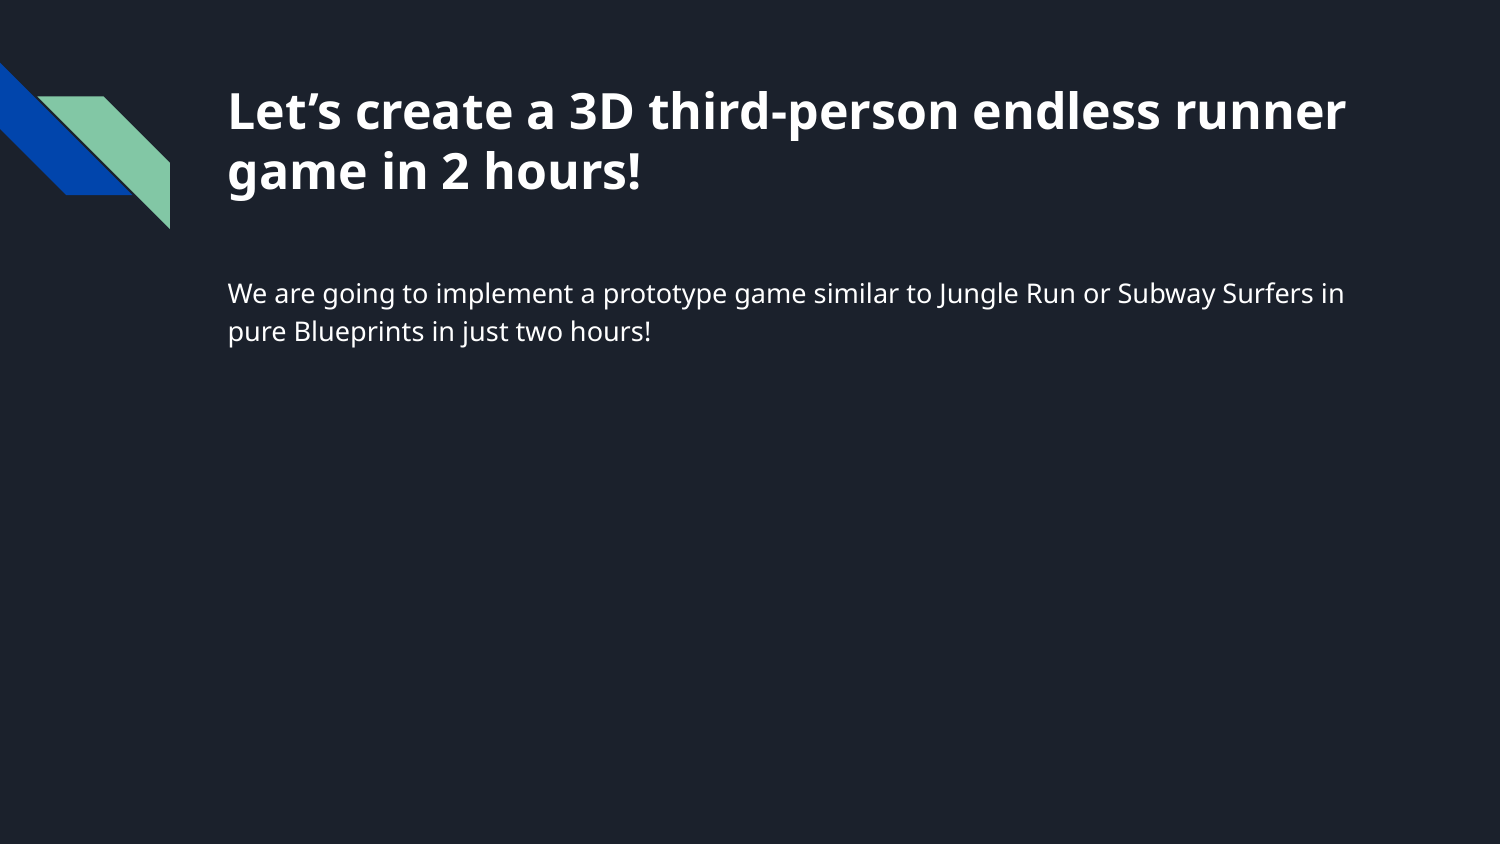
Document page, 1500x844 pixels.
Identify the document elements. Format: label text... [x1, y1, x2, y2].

text_box Let’s create a 3D third-person endless runner game in 2 hours! [212, 64, 1368, 215]
text_box We are going to implement a prototype game similar to Jungle Run or Subway Surfers in pure Blueprints in just two hours! [212, 257, 1368, 735]
